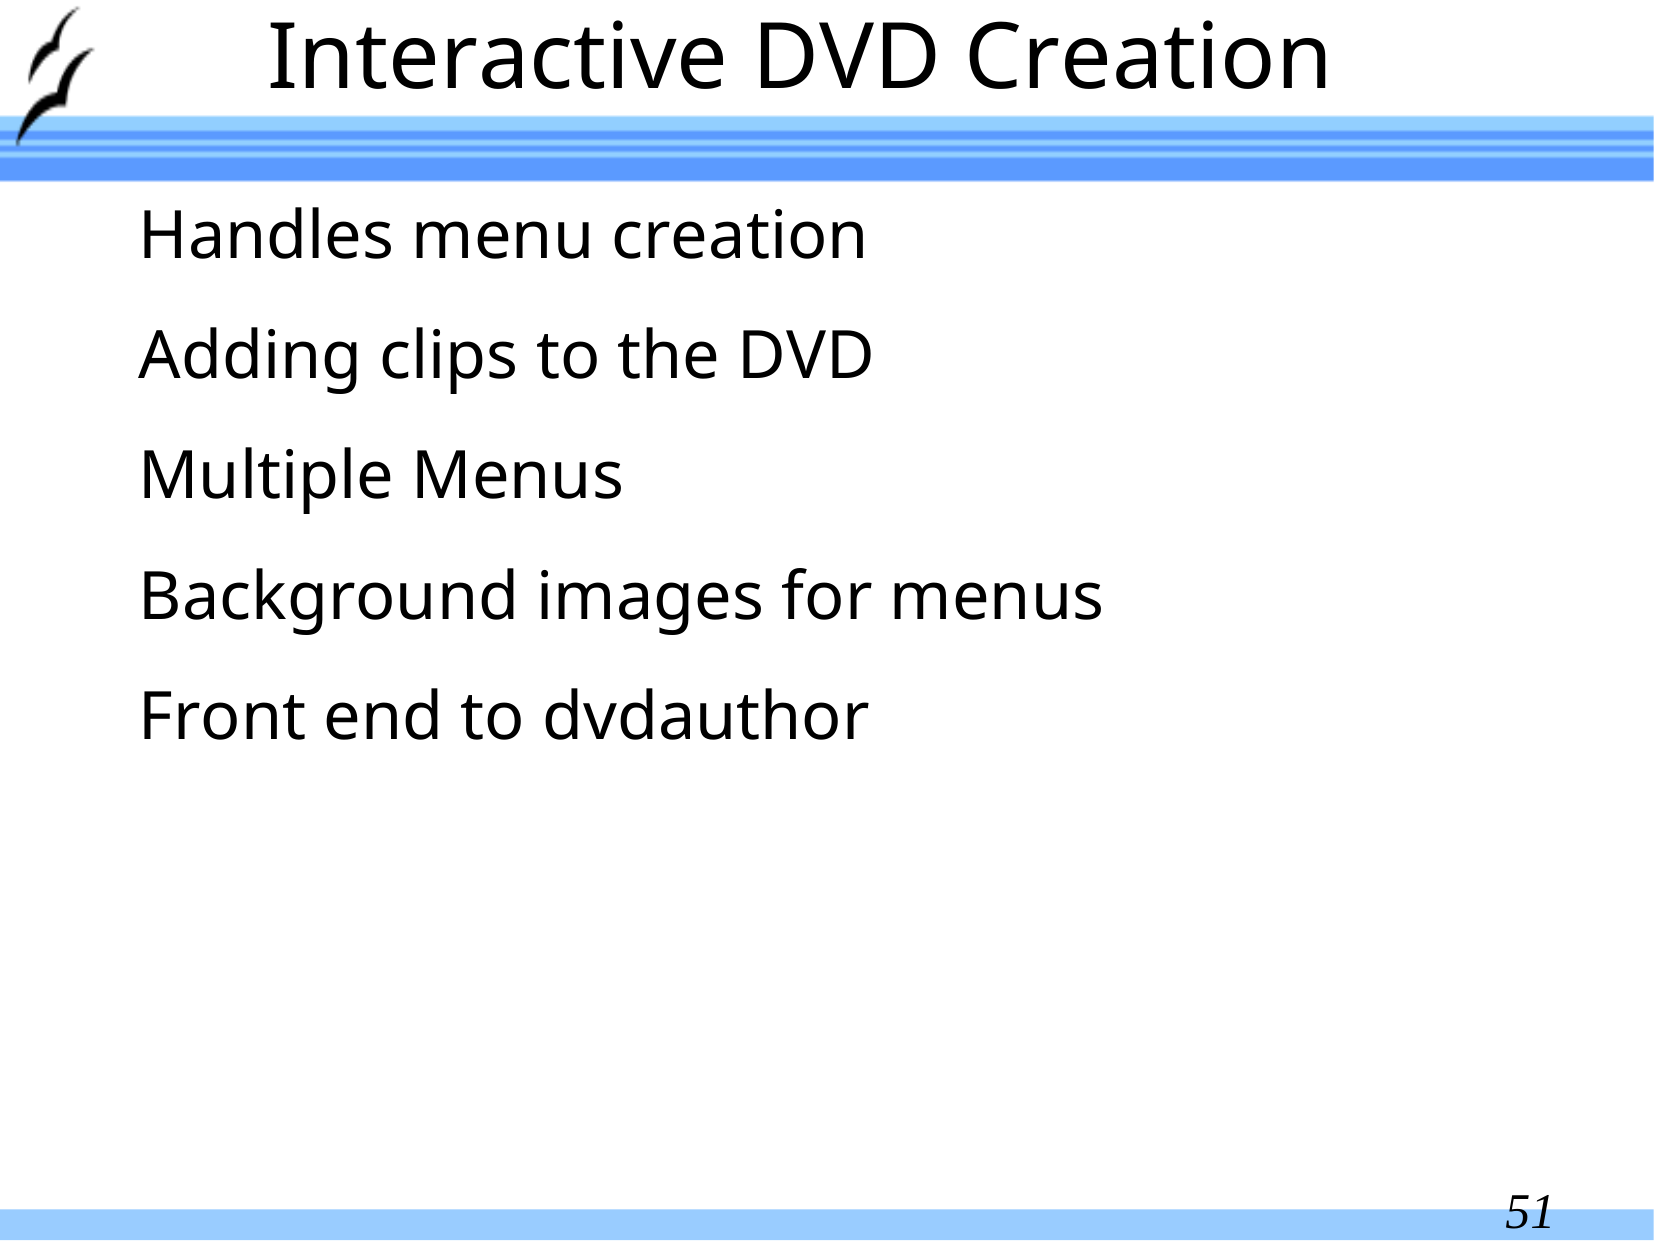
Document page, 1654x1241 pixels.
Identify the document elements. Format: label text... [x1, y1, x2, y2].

list Handles menu creation Adding clips to the DVD Multiple Menus Background images for menus Front end to dvdauthor [120, 187, 1533, 1195]
title Interactive DVD Creation [94, 0, 1507, 121]
picture [0, 0, 1654, 188]
